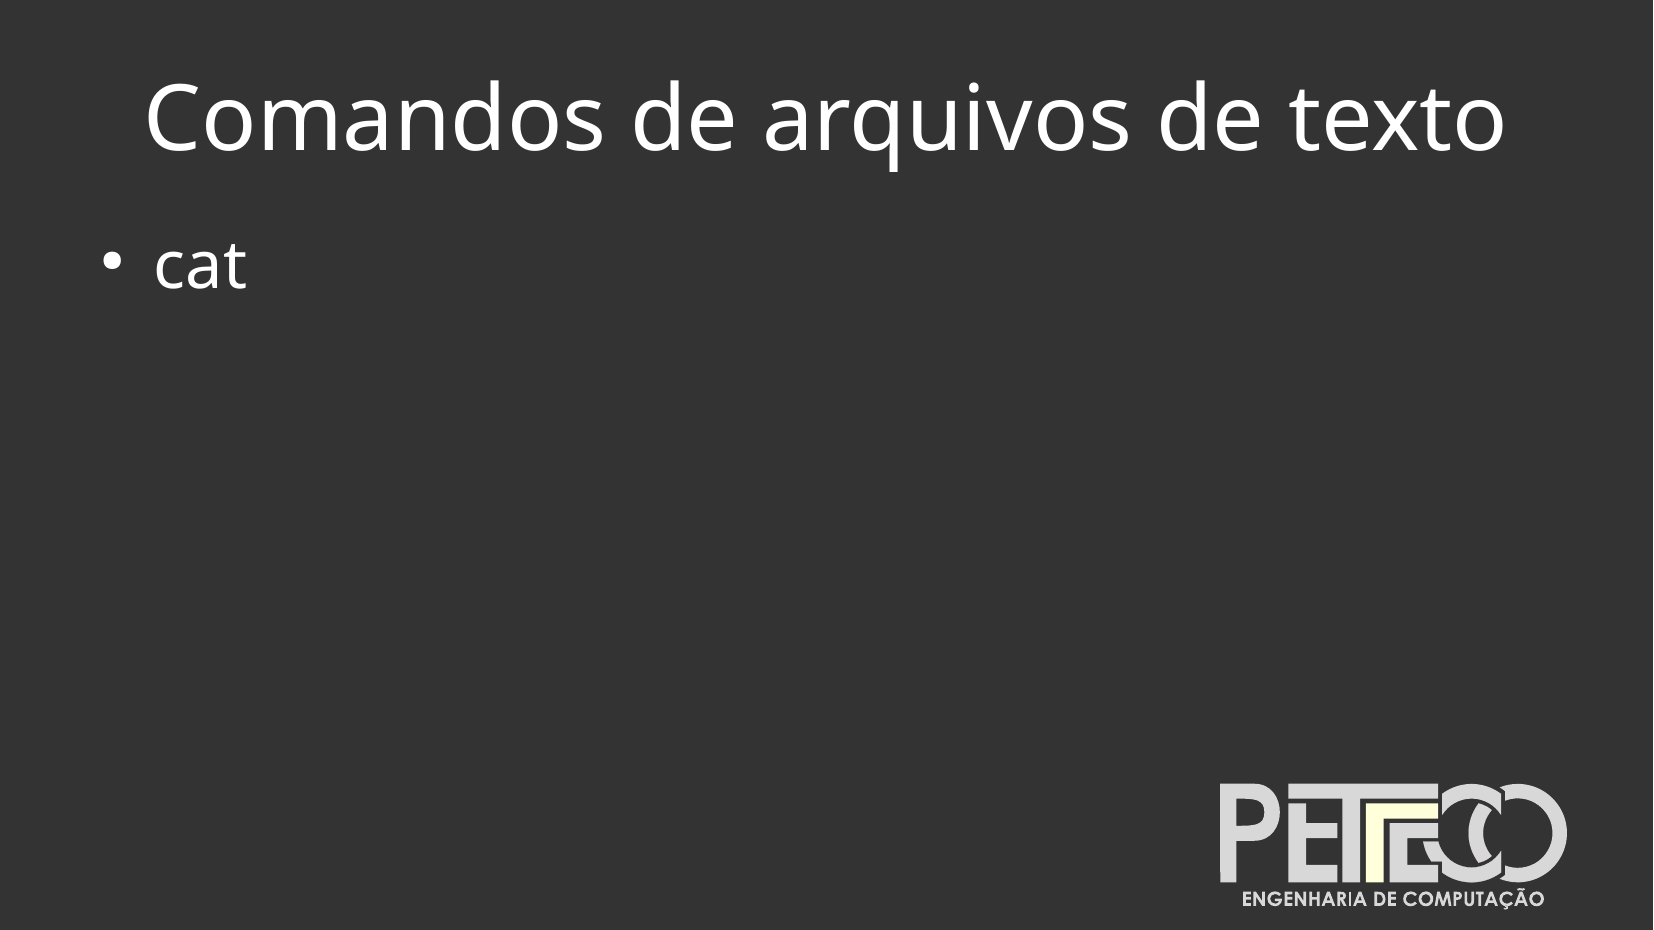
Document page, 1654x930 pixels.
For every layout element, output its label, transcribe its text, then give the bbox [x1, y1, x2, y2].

title Comandos de arquivos de texto [82, 37, 1571, 193]
list cat [82, 217, 1571, 757]
